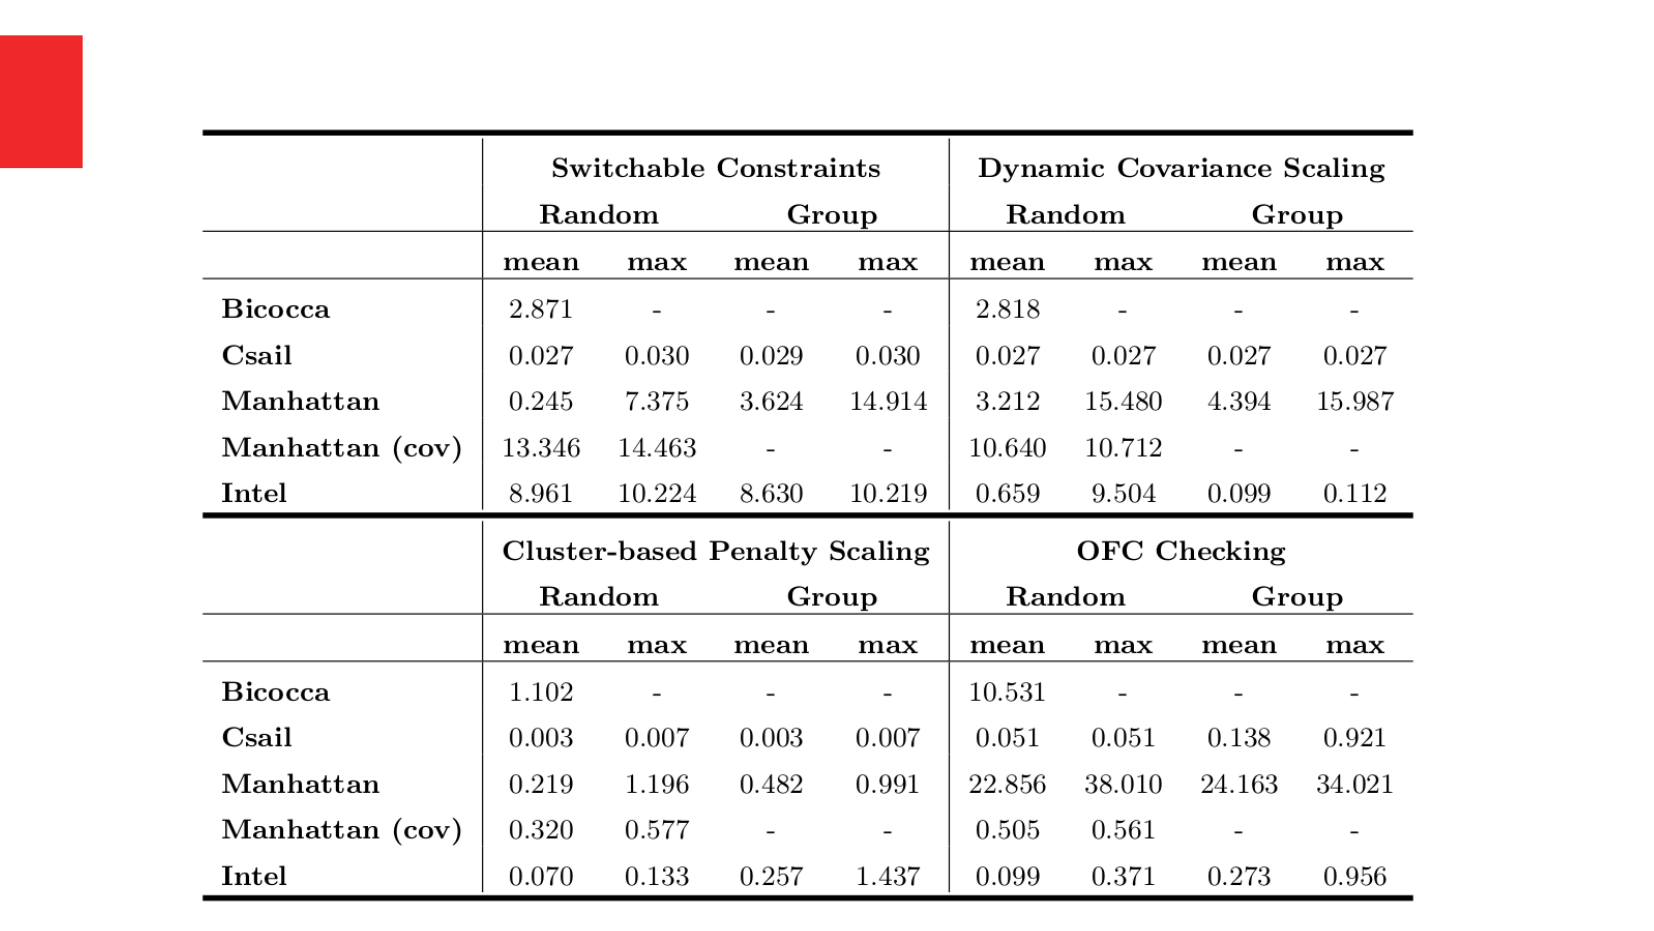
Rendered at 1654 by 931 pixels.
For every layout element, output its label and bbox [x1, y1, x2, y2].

picture [188, 118, 1430, 913]
